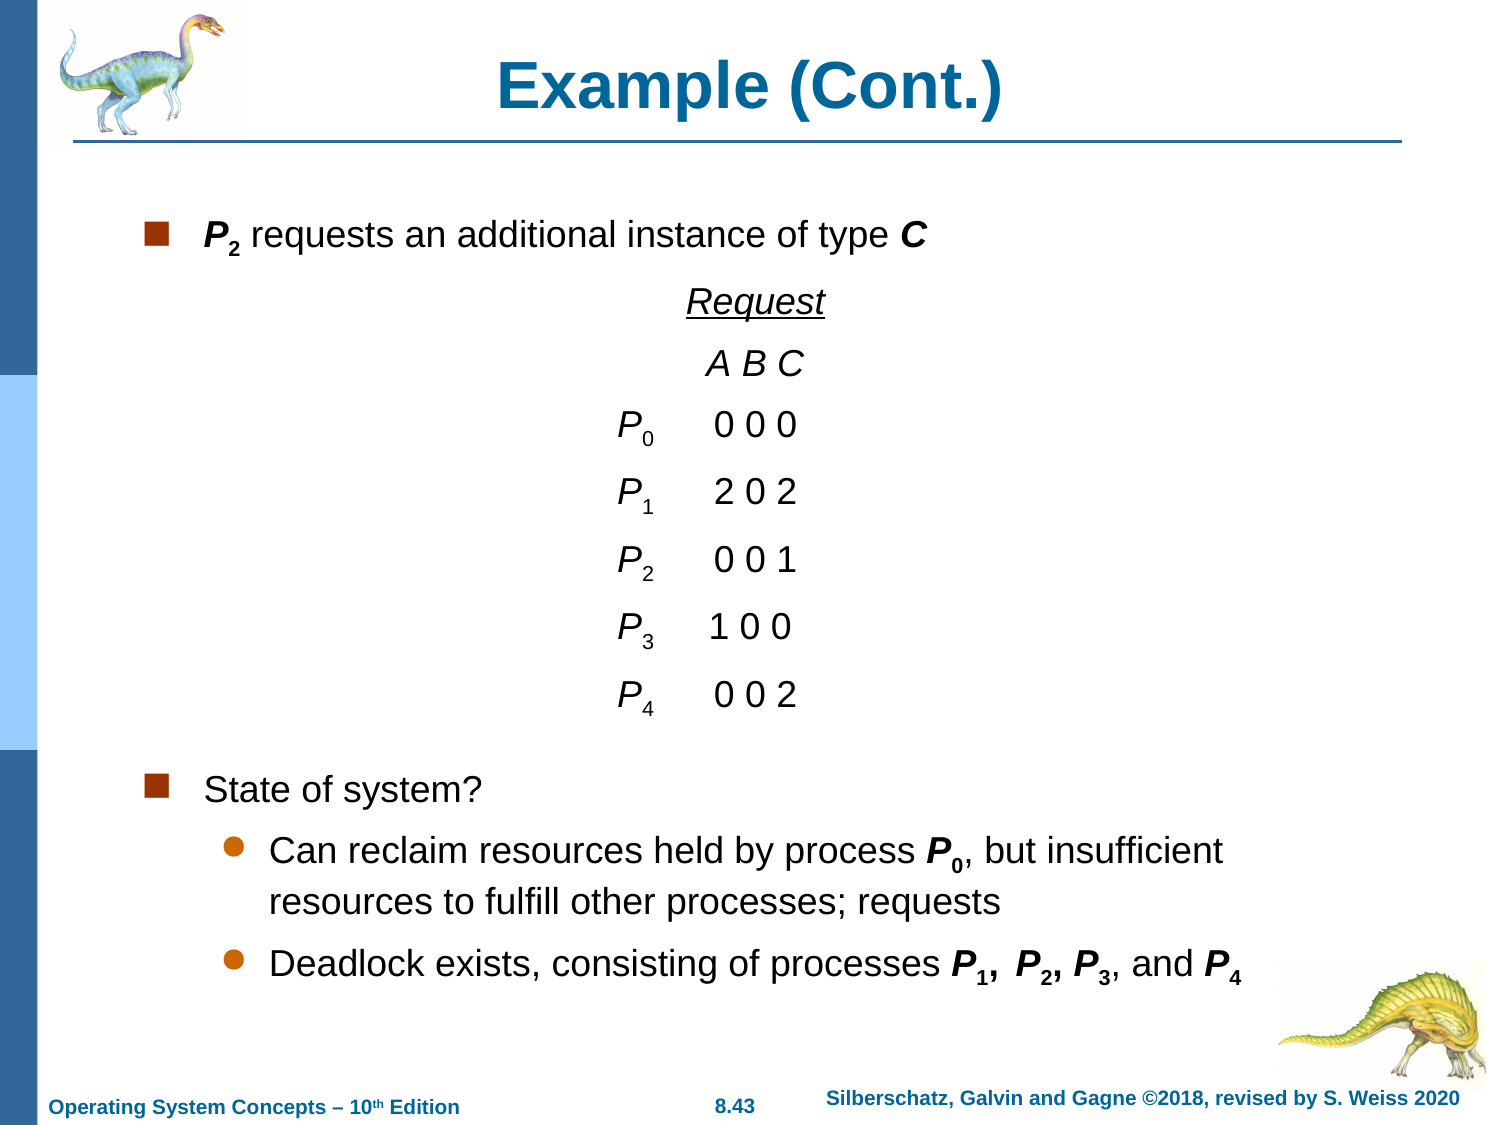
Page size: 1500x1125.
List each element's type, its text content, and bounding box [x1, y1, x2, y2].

picture [1275, 959, 1486, 1095]
picture [46, 0, 243, 149]
title Example (Cont.) [75, 35, 1426, 130]
list P2 requests an additional instance of type C Request A B C P0 0 0 0 P1 2 0 2 P2 0 0 1 P3 1 0 0 P4 0 0 2 State of system? Can reclaim resources held by process P0, but insufficient resources to fulfill other processes; requests Deadlock exists, consisting of processes P1, P2, P3, and P4 [132, 202, 1409, 1029]
